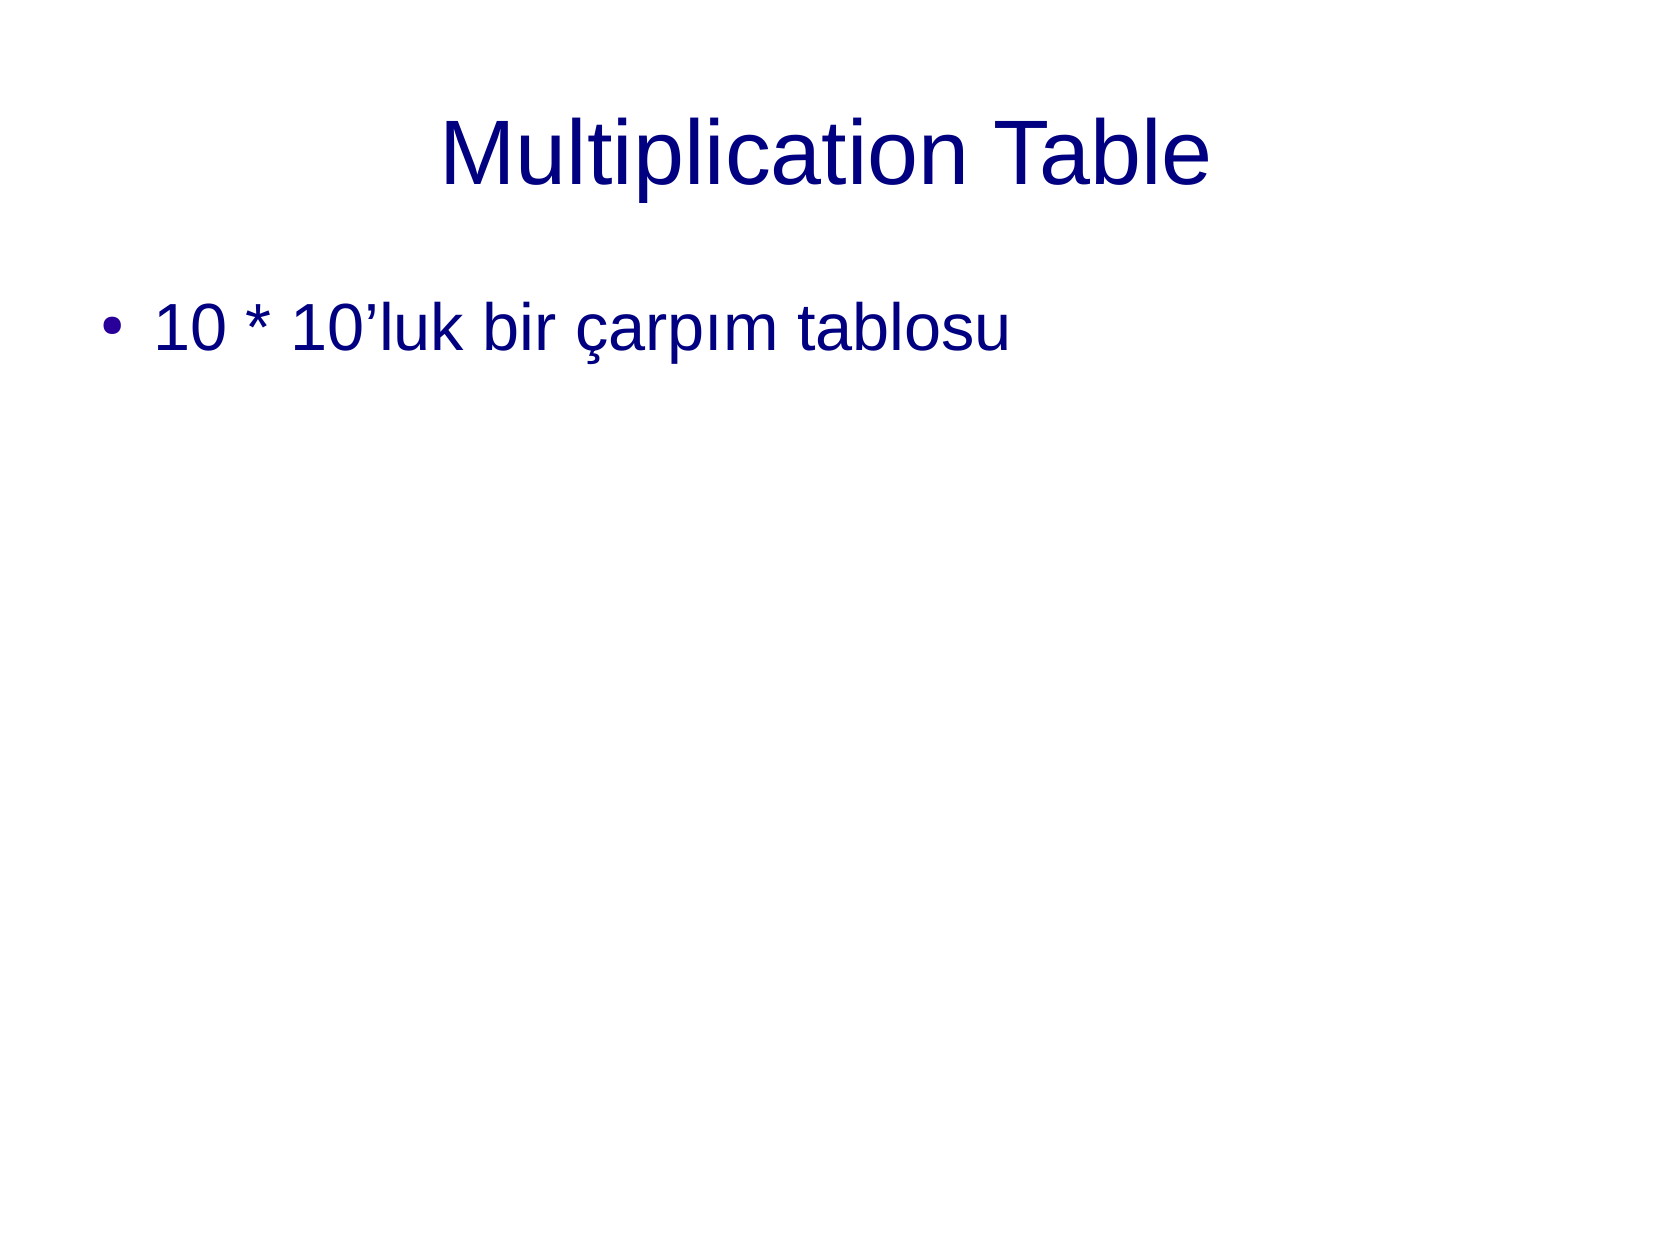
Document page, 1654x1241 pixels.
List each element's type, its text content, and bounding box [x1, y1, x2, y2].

list 10 * 10’luk bir çarpım tablosu [82, 290, 1571, 1109]
title Multiplication Table [82, 49, 1571, 257]
